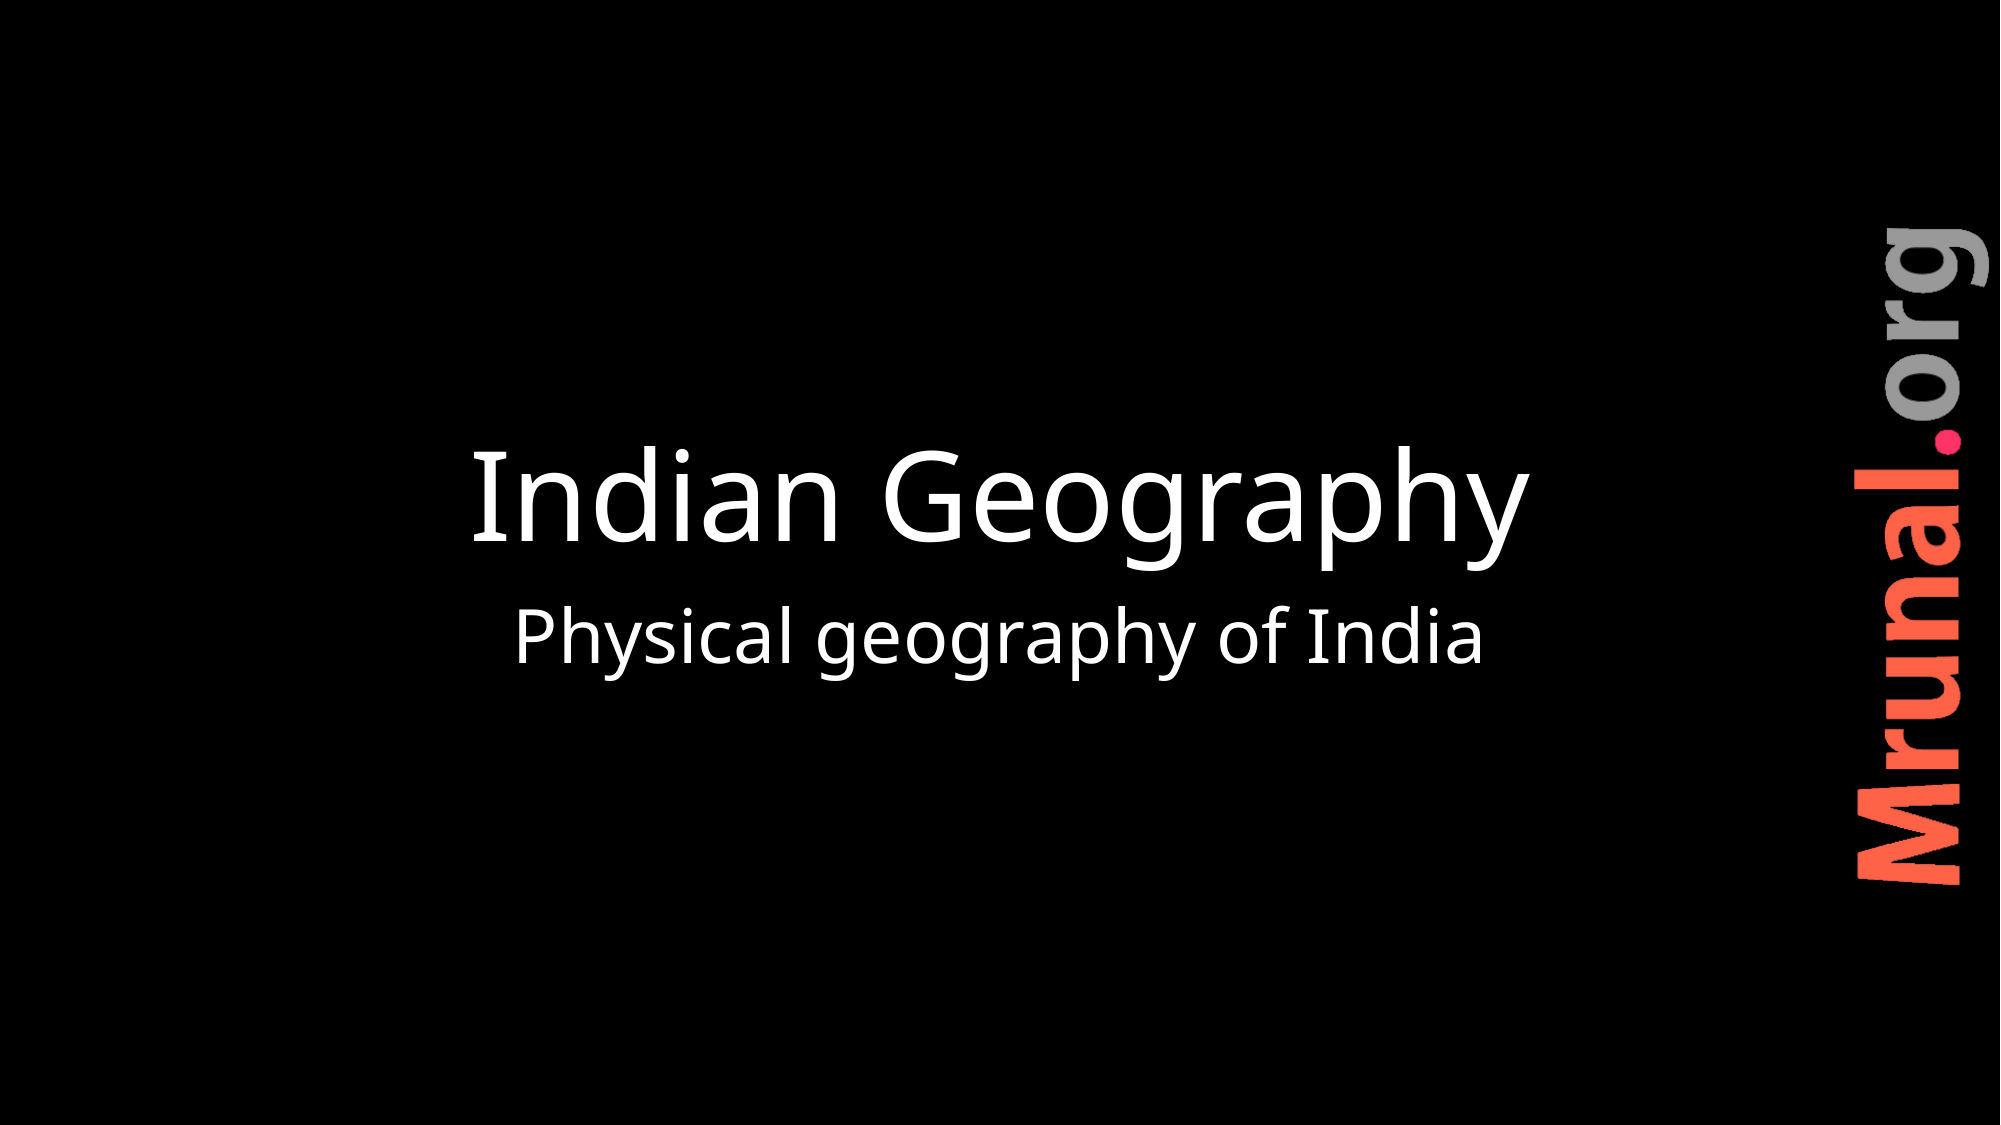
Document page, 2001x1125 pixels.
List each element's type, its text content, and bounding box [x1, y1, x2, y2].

subtitle Physical geography of India [249, 590, 1750, 863]
picture [1832, 224, 2000, 894]
title Indian Geography [249, 184, 1750, 576]
